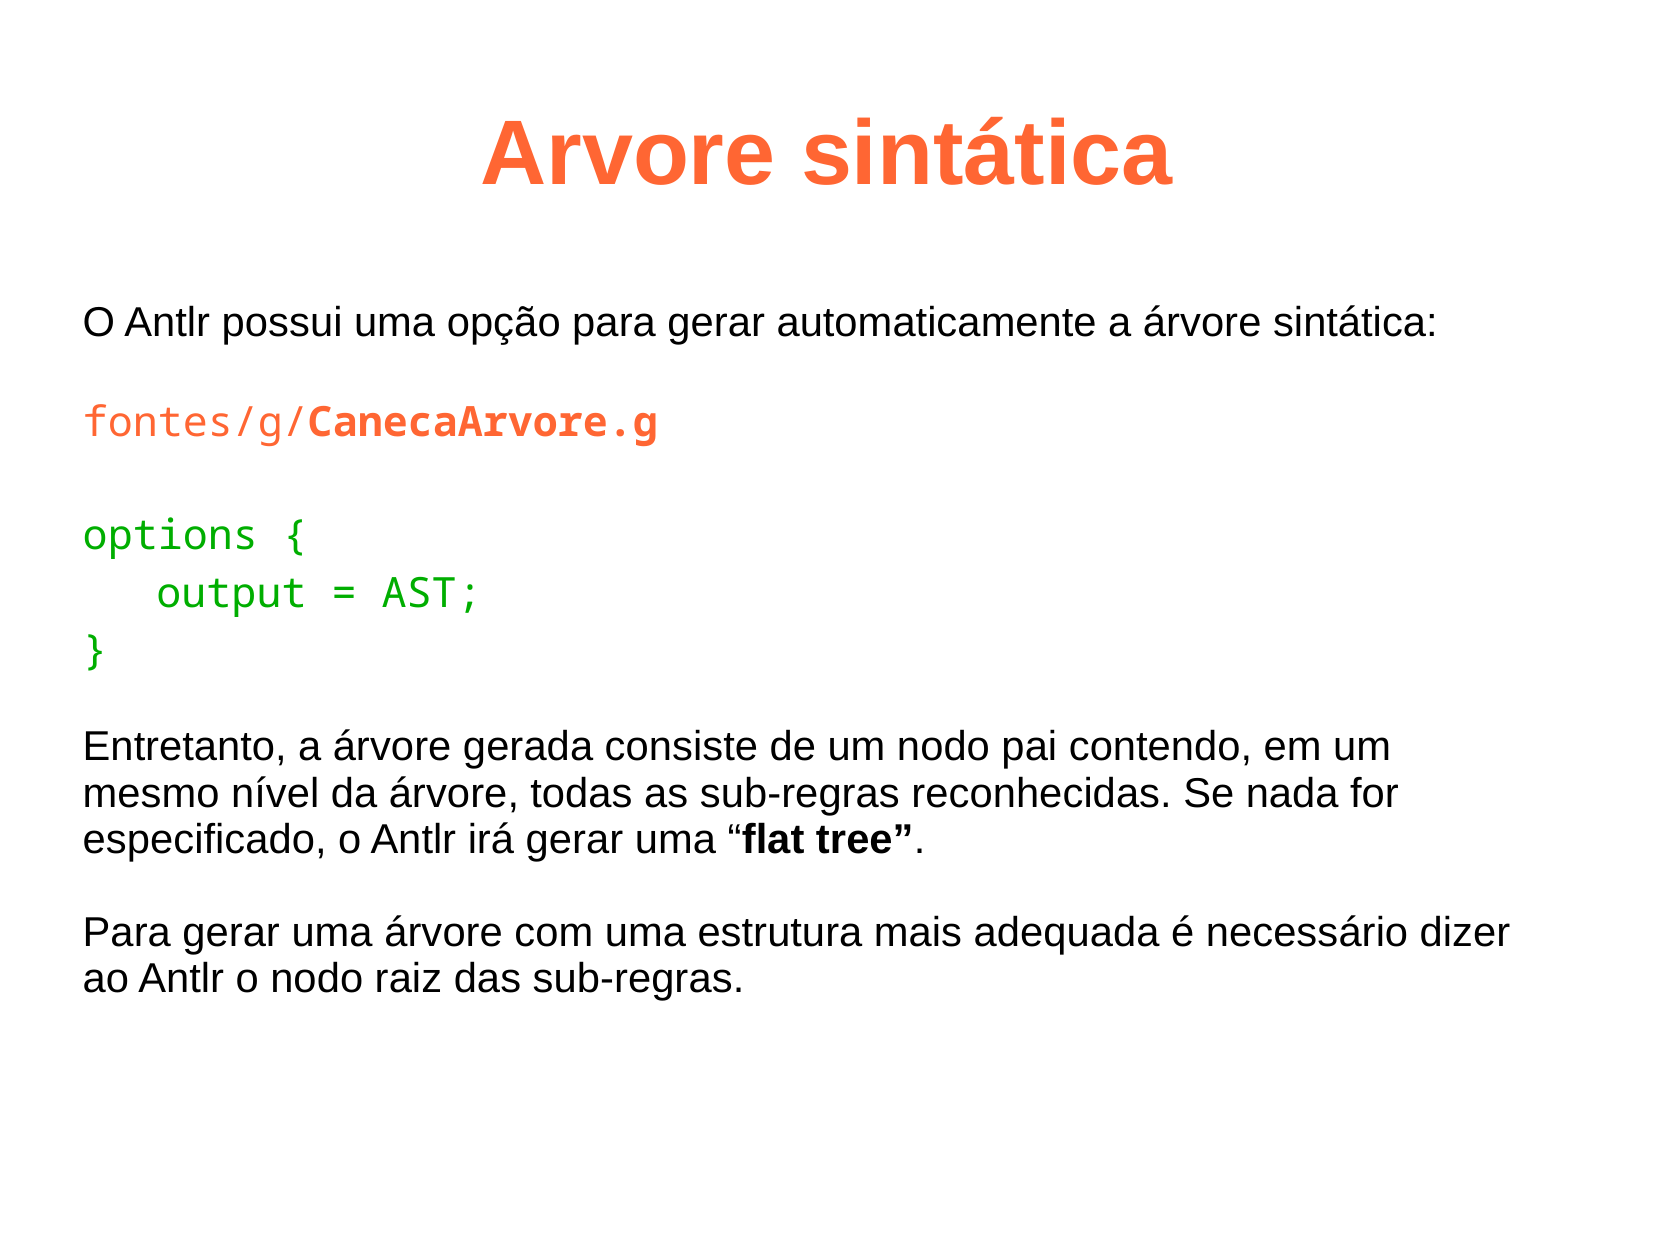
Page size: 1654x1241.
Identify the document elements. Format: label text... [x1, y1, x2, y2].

title Arvore sintática [82, 49, 1571, 257]
subtitle O Antlr possui uma opção para gerar automaticamente a árvore sintática: fontes/g/CanecaArvore.g options { output = AST; } Entretanto, a árvore gerada consiste de um nodo pai contendo, em um mesmo nível da árvore, todas as sub-regras reconhecidas. Se nada for especificado, o Antlr irá gerar uma “flat tree”. Para gerar uma árvore com uma estrutura mais adequada é necessário dizer ao Antlr o nodo raiz das sub-regras. [82, 290, 1538, 1010]
